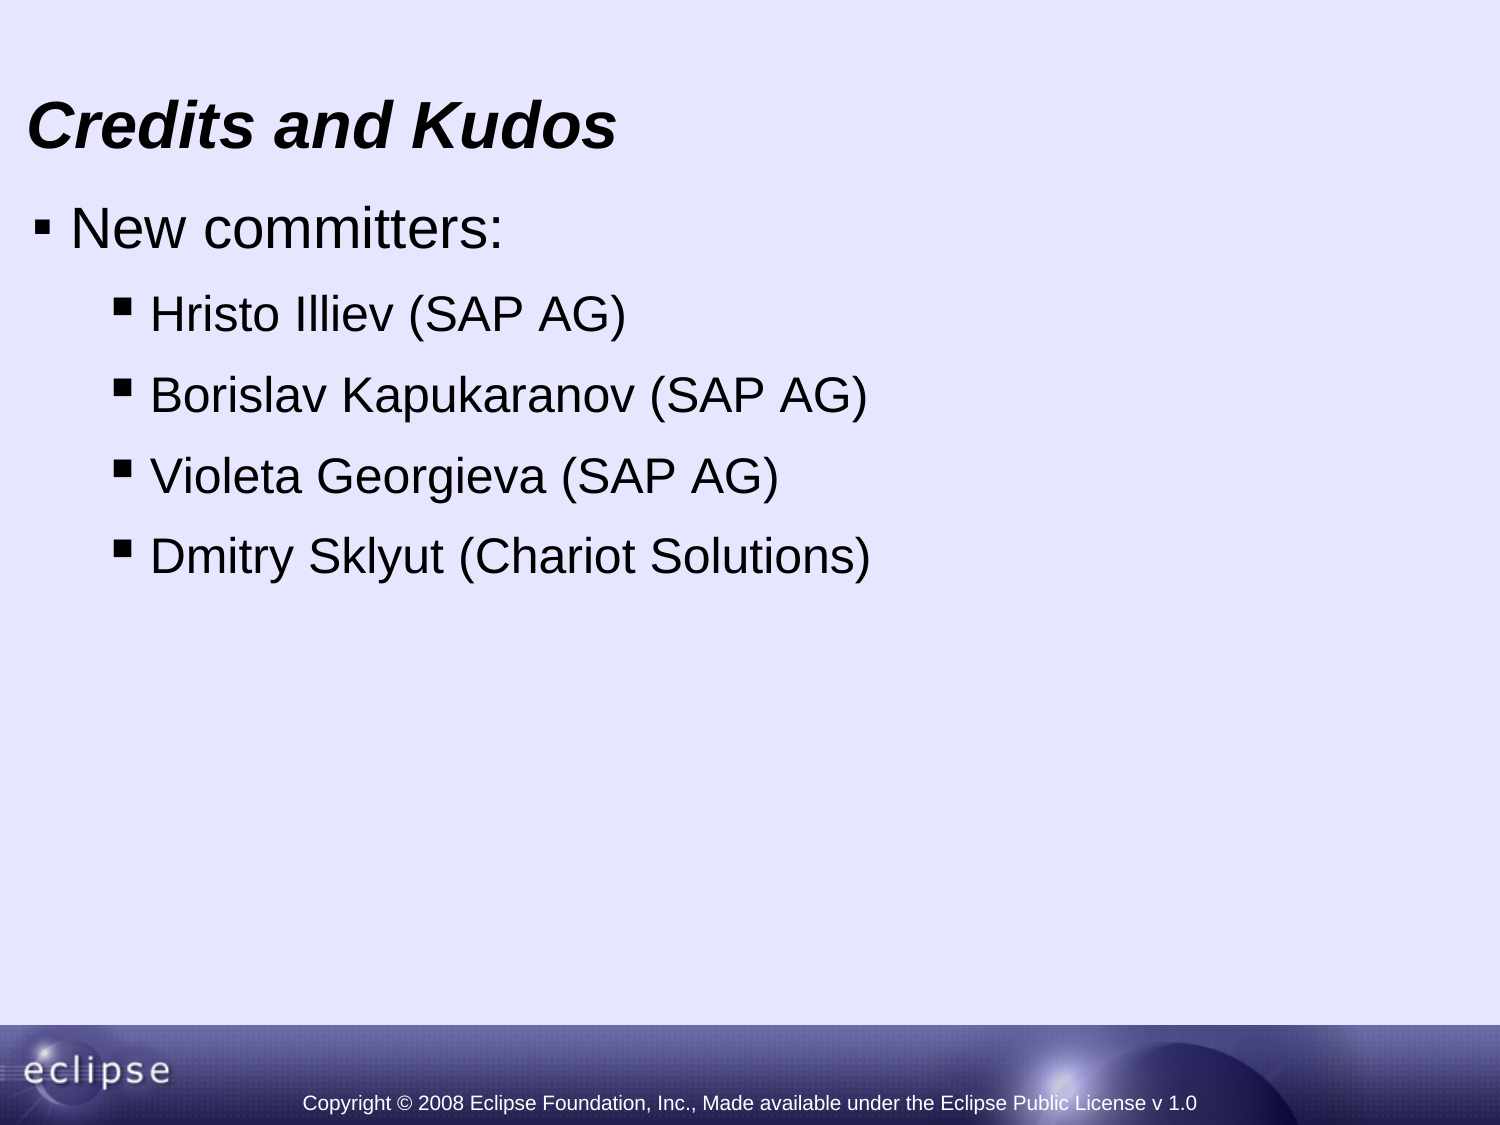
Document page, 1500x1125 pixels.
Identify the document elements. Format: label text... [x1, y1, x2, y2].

title Credits and Kudos [26, 84, 1474, 172]
list New committers: Hristo Illiev (SAP AG) Borislav Kapukaranov (SAP AG) Violeta Georgieva (SAP AG) Dmitry Sklyut (Chariot Solutions) [32, 195, 1458, 1029]
picture [0, 1025, 1500, 1125]
